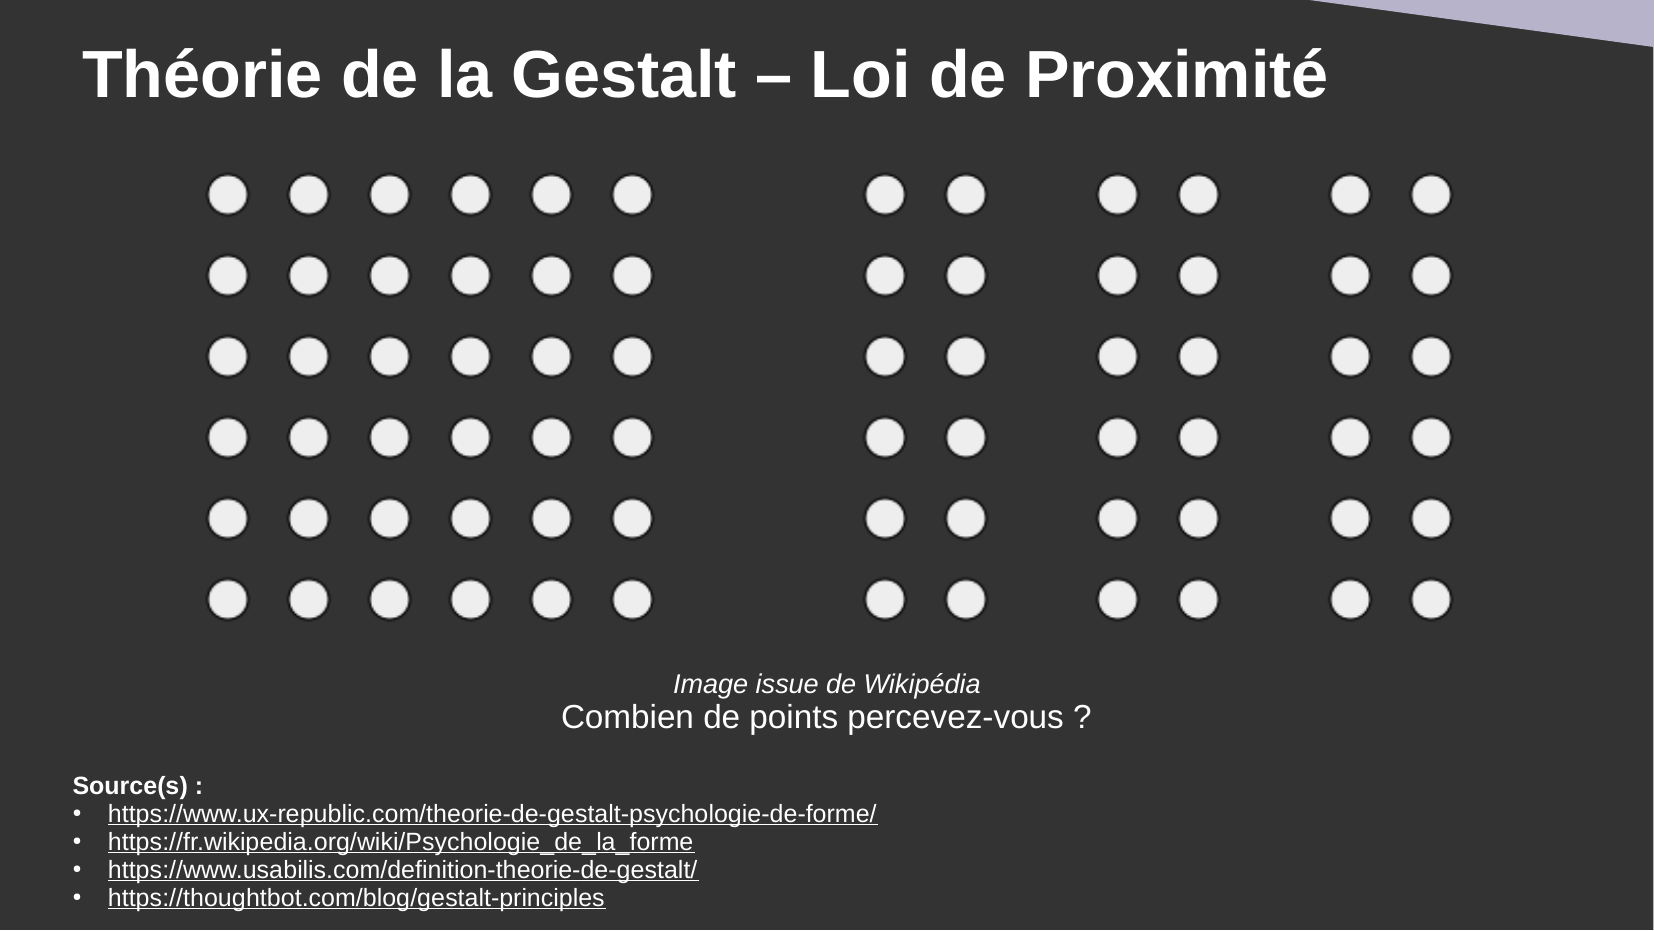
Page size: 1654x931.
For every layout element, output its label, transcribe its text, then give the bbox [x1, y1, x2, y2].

title Théorie de la Gestalt – Loi de Proximité [82, 37, 1571, 114]
text_box Image issue de Wikipédia Combien de points percevez-vous ? [270, 661, 1384, 764]
text_box [1309, 0, 1654, 48]
picture [107, 94, 1547, 697]
text_box Source(s) : https://www.ux-republic.com/theorie-de-gestalt-psychologie-de-forme/ https://fr.wikipedia.org/wiki/Psychologie_de_la_forme https://www.usabilis.com/definition-theorie-de-gestalt/ https://thoughtbot.com/blog/gestalt-principles [57, 764, 1543, 919]
